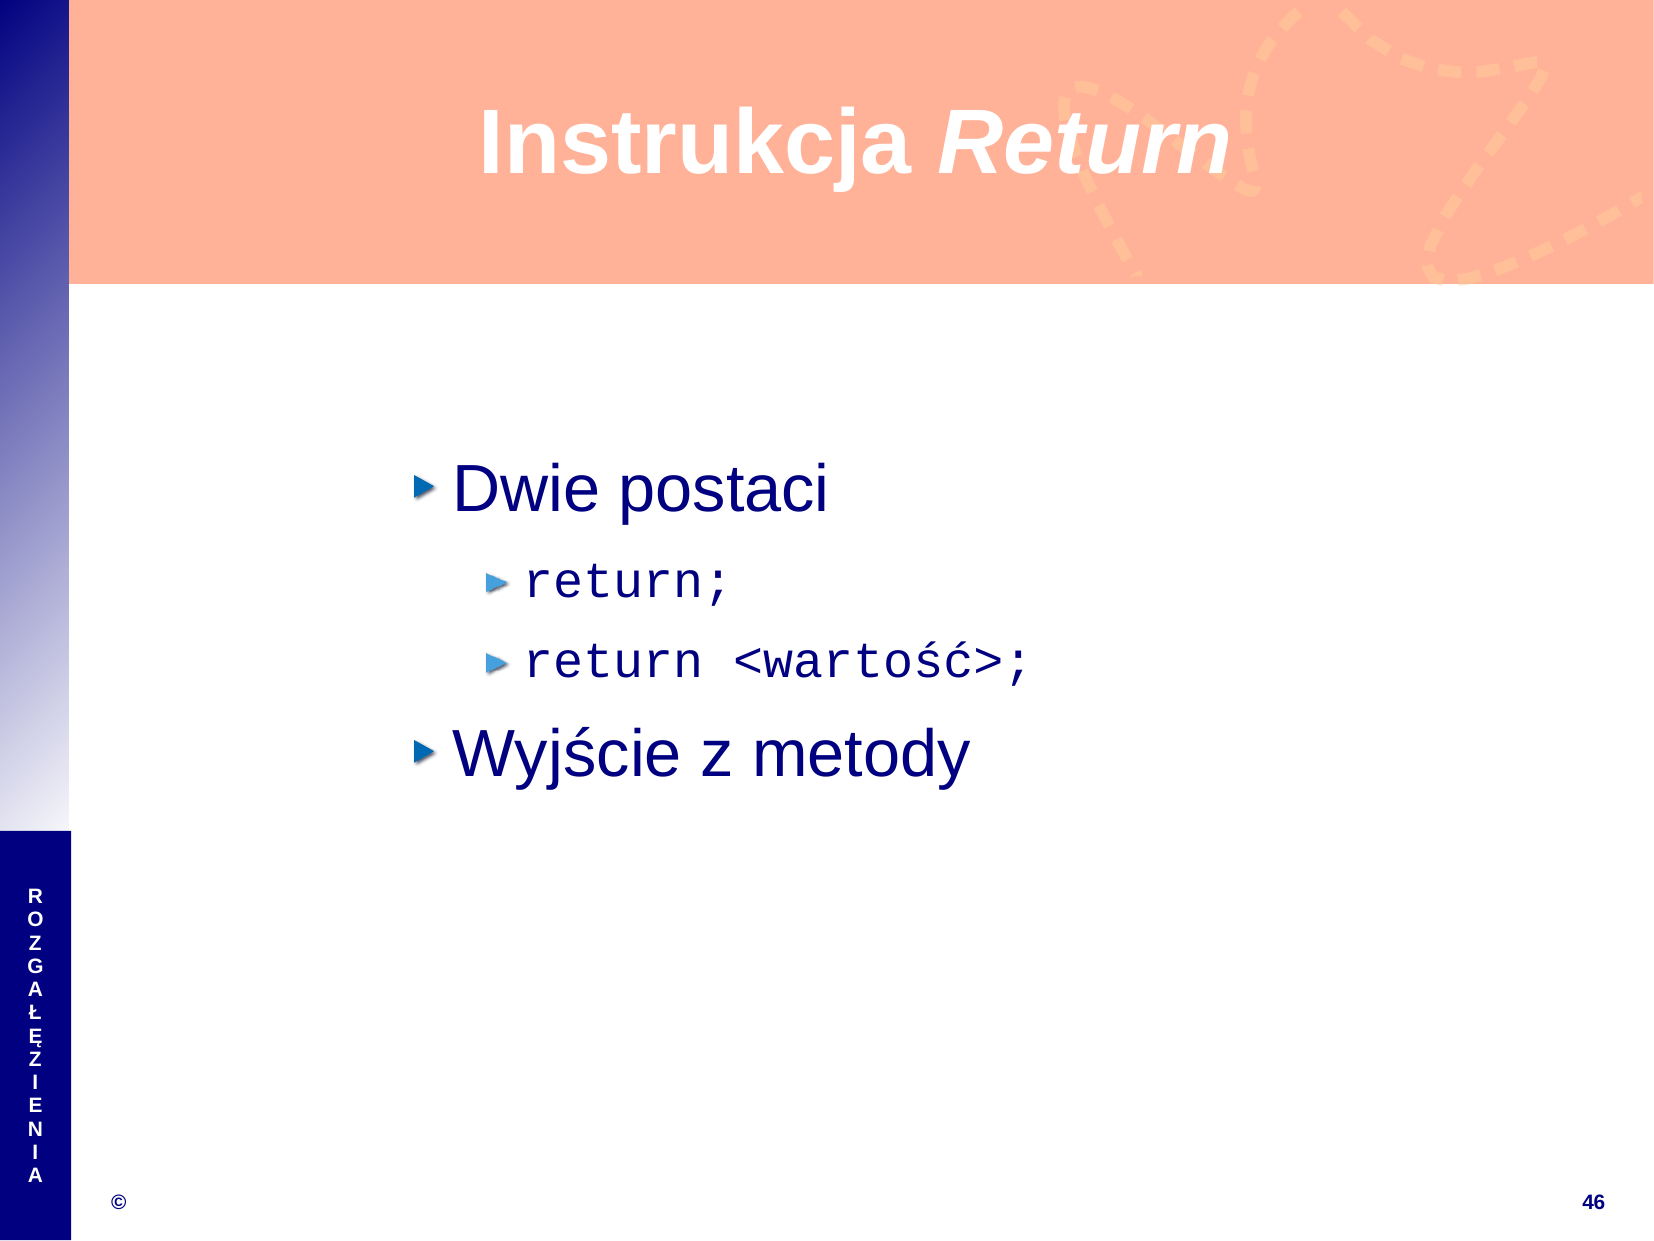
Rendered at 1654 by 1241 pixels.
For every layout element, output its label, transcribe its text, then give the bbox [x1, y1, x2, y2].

list Dwie postaci return; return <wartość>; Wyjście z metody [381, 451, 1386, 872]
text_box R O Z G A Ł Ę Z I E N I A [0, 830, 71, 1241]
title Instrukcja Return [96, 37, 1617, 246]
